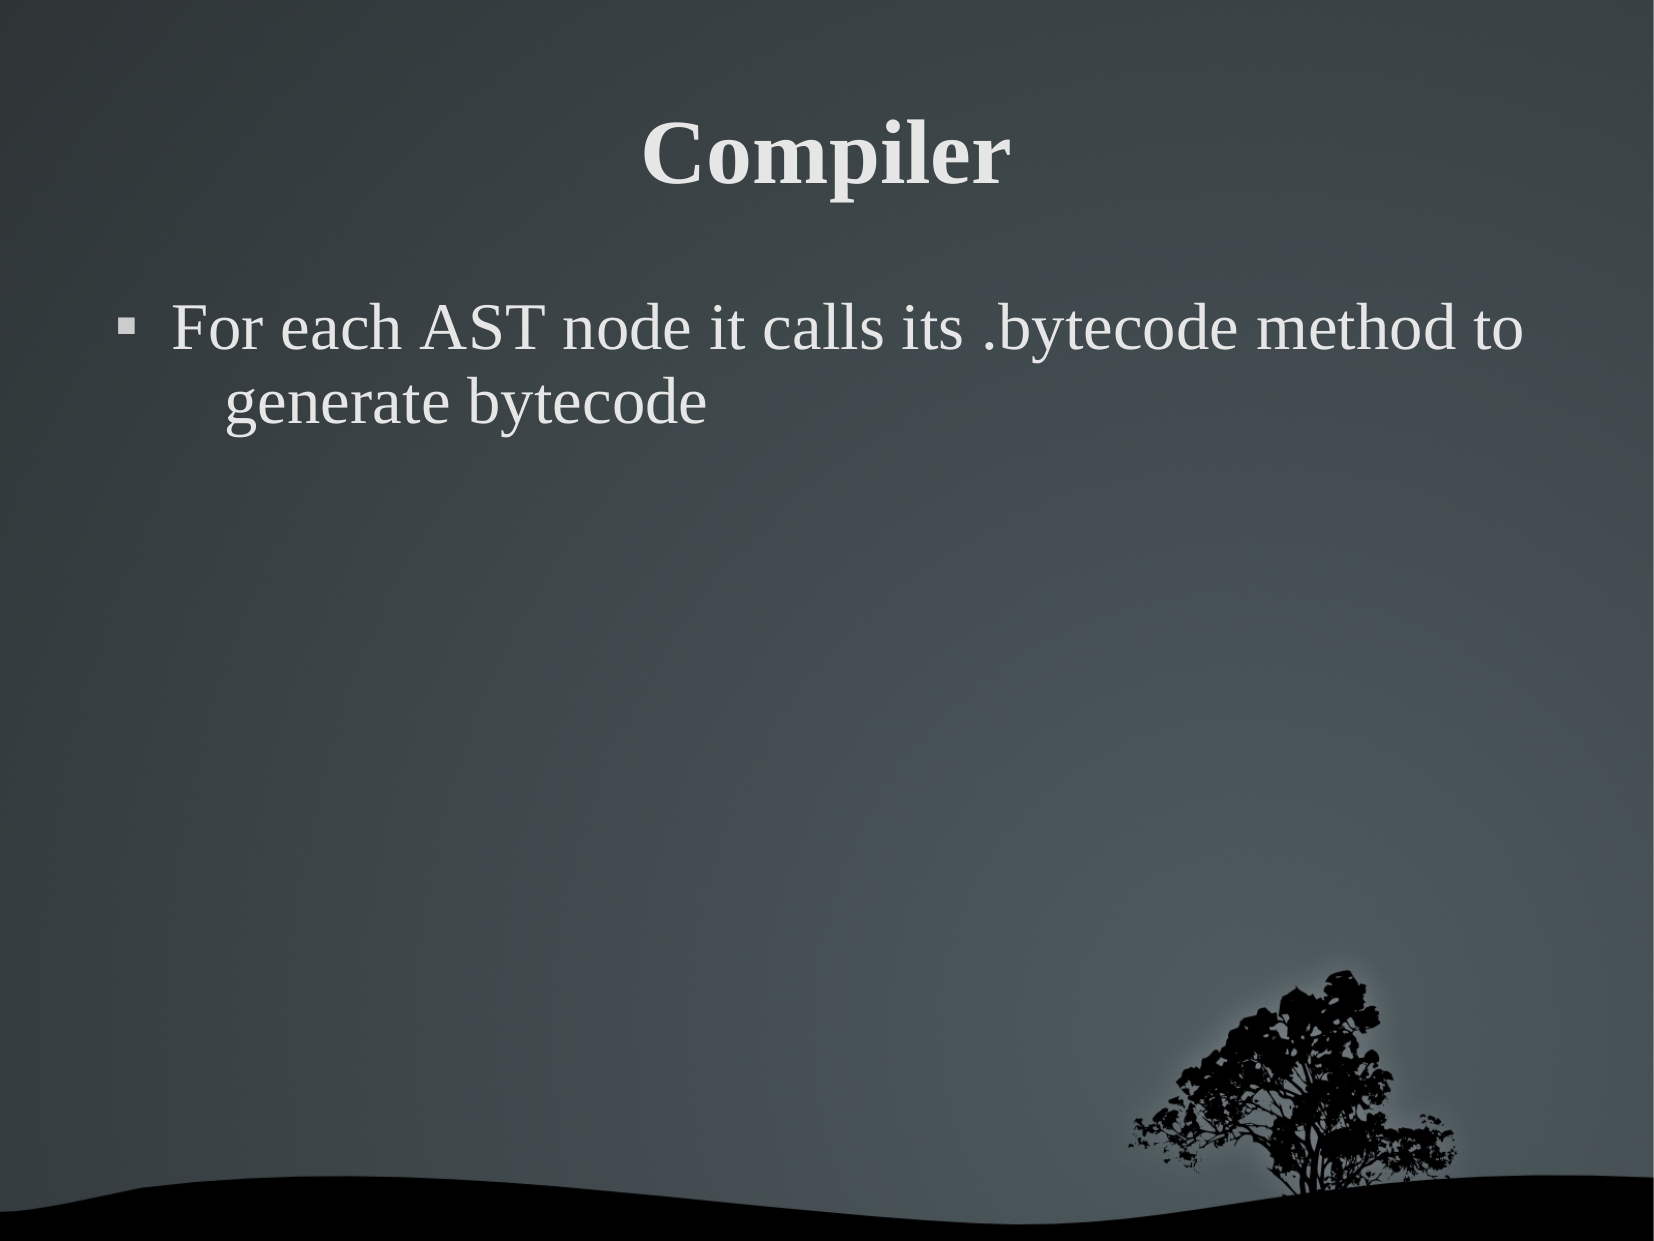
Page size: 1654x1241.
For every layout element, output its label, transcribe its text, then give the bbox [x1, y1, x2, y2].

picture [0, 0, 1654, 1241]
title Compiler [82, 56, 1571, 250]
list For each AST node it calls its .bytecode method to generate bytecode [82, 290, 1571, 1094]
